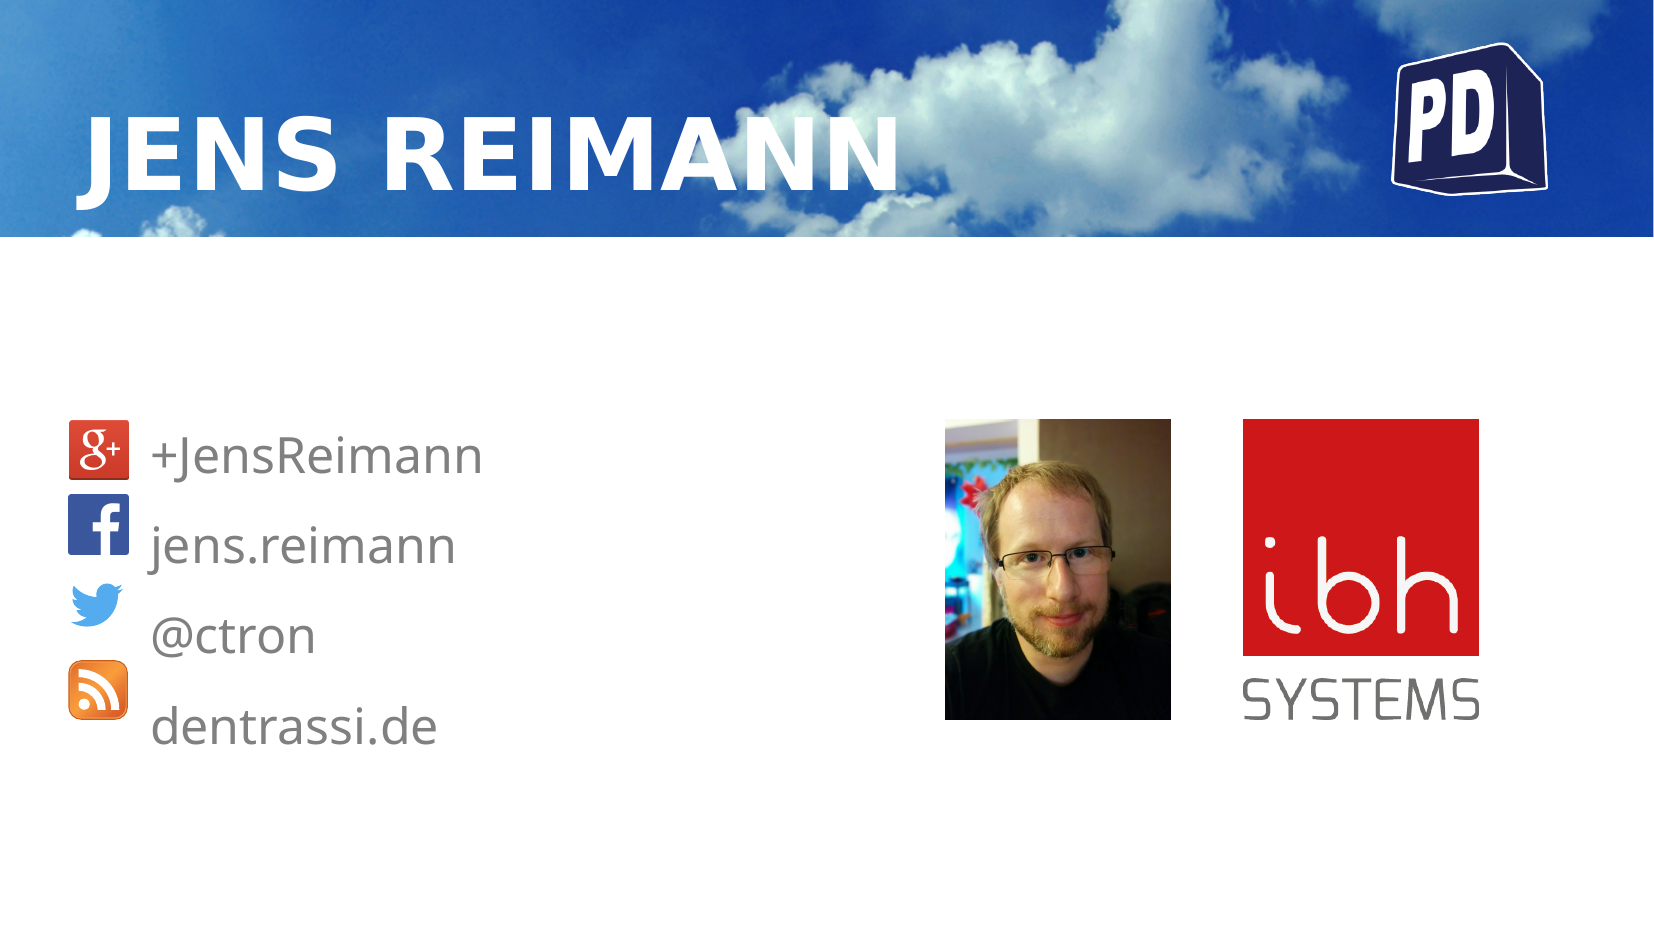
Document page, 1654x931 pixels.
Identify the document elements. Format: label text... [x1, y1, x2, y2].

picture [69, 420, 129, 481]
picture [1243, 419, 1479, 721]
picture [0, 0, 1654, 237]
title JENS REIMANN [82, 78, 1261, 234]
list +JensReimann jens.reimann @ctron dentrassi.de [150, 420, 1571, 811]
picture [57, 566, 136, 646]
picture [68, 660, 129, 721]
picture [68, 494, 129, 556]
picture [945, 419, 1171, 721]
